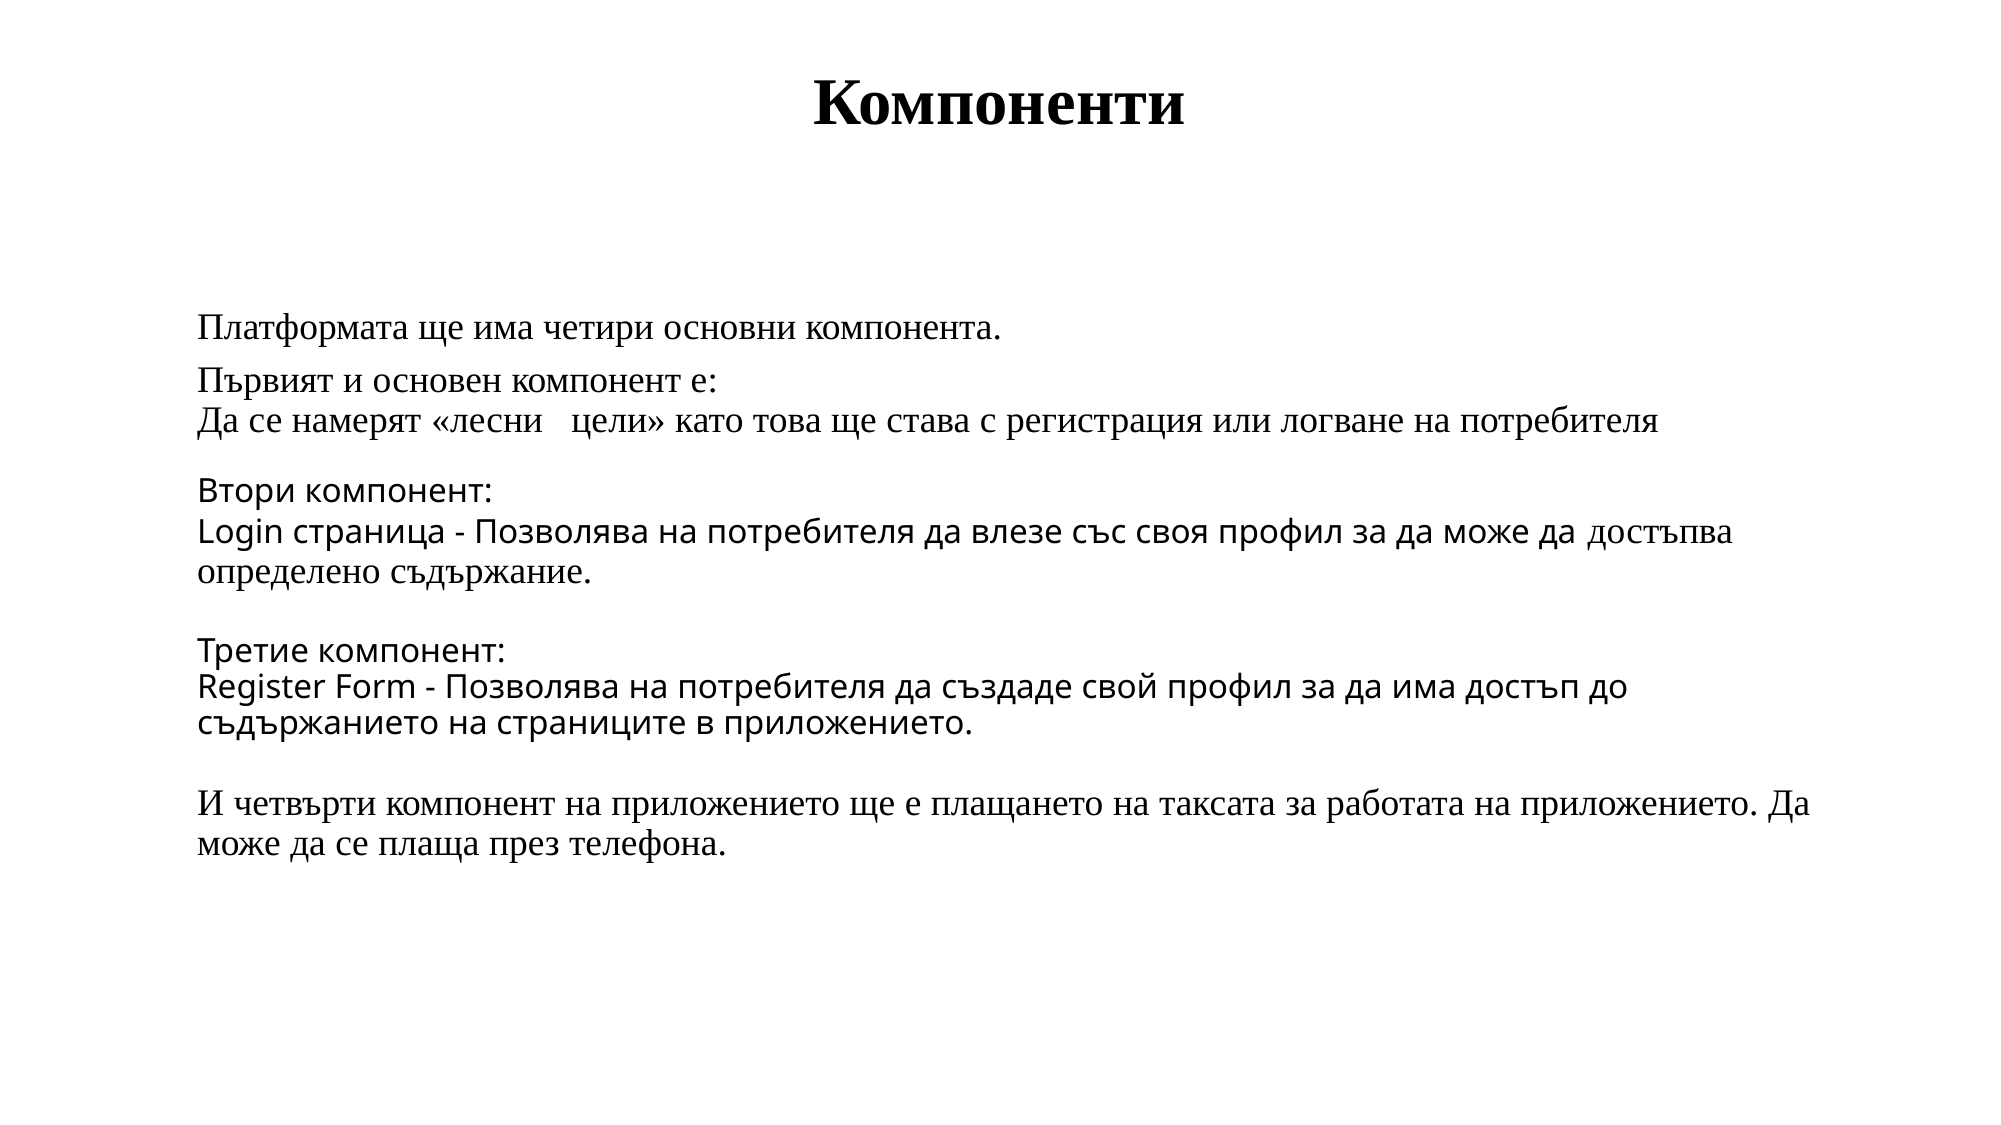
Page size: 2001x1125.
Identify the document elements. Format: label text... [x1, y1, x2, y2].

list Платформата ще има четири основни компонента. Първият и основен компонент е: Да се намерят «лесни цели» като това ще става с регистрация или логване на потребителя Втори компонент: Login страница - Позволява на потребителя да влезе със своя профил за да може да достъпва определено съдържание. Третие компонент: Register Form - Позволява на потребителя да създаде свой профил за да има достъп до съдържанието на страниците в приложението. И четвърти компонент на приложението ще е плащането на таксата за работата на приложението. Да може да се плаща през телефона. [137, 299, 1863, 1014]
title Компоненти [137, 59, 1863, 278]
